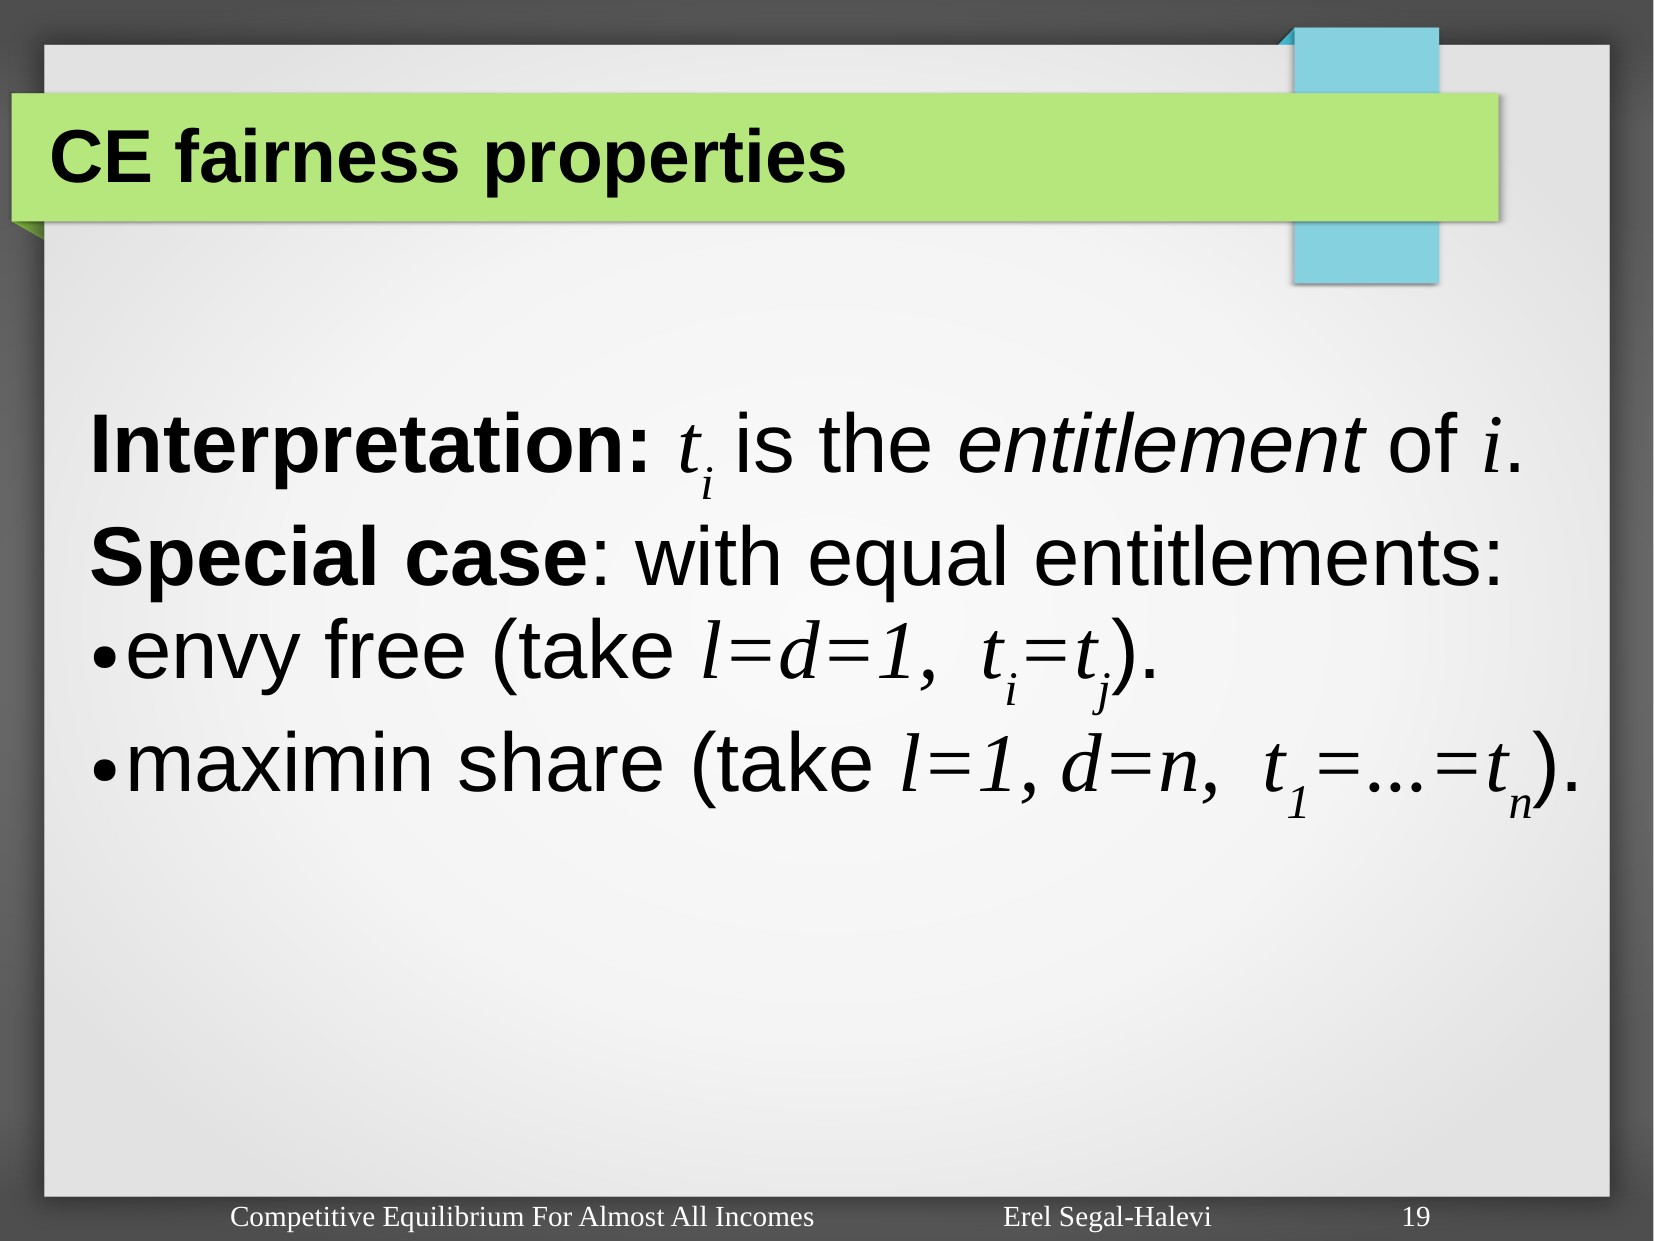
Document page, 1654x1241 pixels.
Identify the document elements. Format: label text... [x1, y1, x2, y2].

title CE fairness properties [49, 71, 1654, 241]
picture [0, 0, 1654, 1241]
text_box Interpretation: ti is the entitlement of i. Special case: with equal entitlements: envy free (take l=d=1, ti=tj). maximin share (take l=1, d=n, t1=...=tn). [75, 389, 1654, 886]
